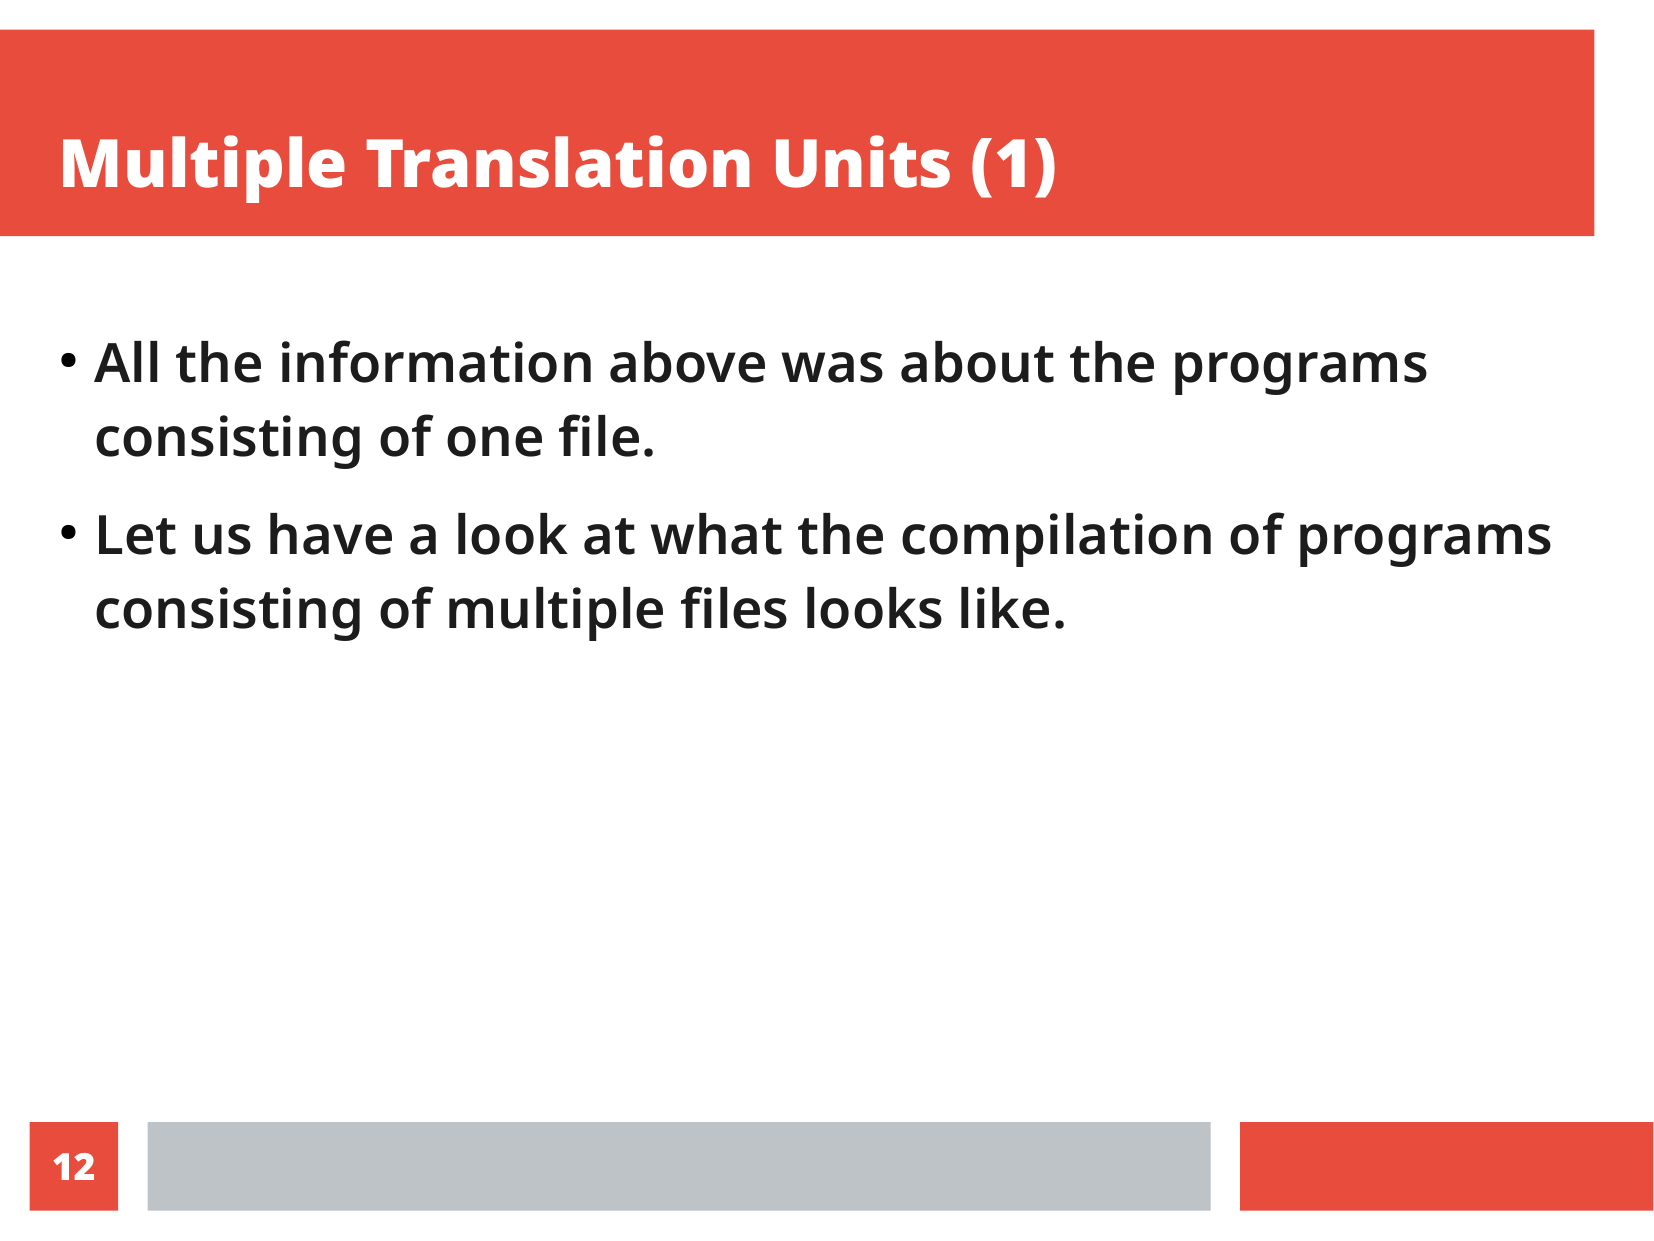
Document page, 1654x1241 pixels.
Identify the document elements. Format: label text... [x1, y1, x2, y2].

list All the information above was about the programs consisting of one file. Let us have a look at what the compilation of programs consisting of multiple files looks like. [59, 324, 1565, 1093]
title Multiple Translation Units (1) [59, 59, 1595, 207]
